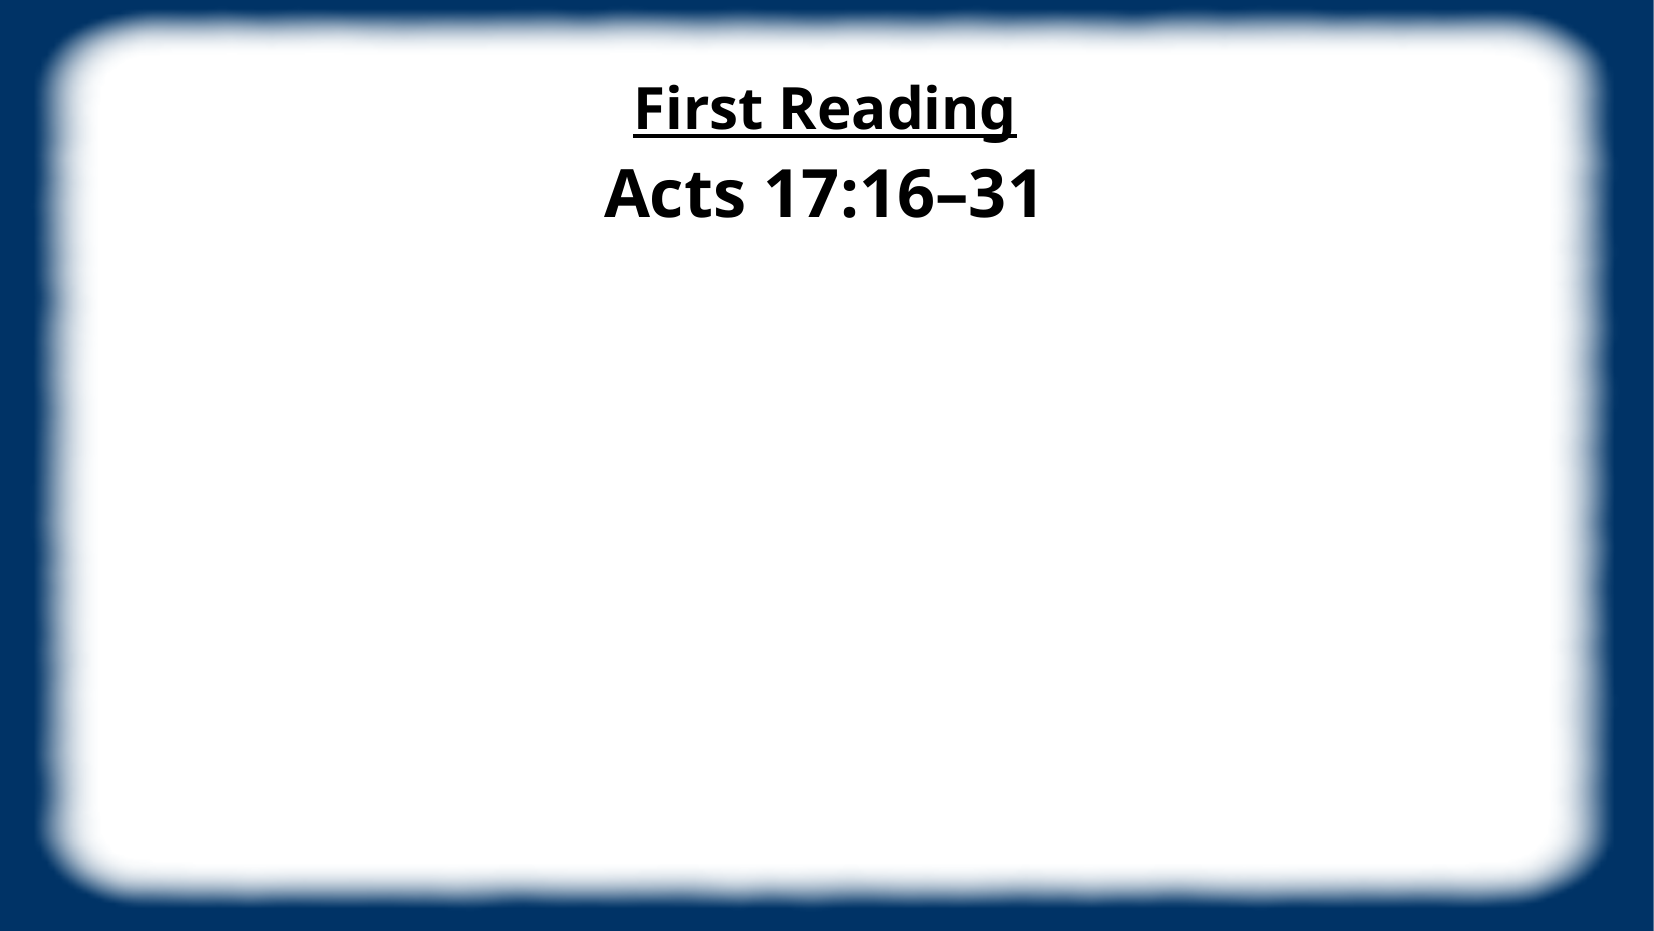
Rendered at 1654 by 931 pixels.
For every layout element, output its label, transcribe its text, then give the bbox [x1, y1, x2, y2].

picture [0, 0, 1654, 931]
text_box First Reading Acts 17:16–31 [105, 60, 1546, 241]
